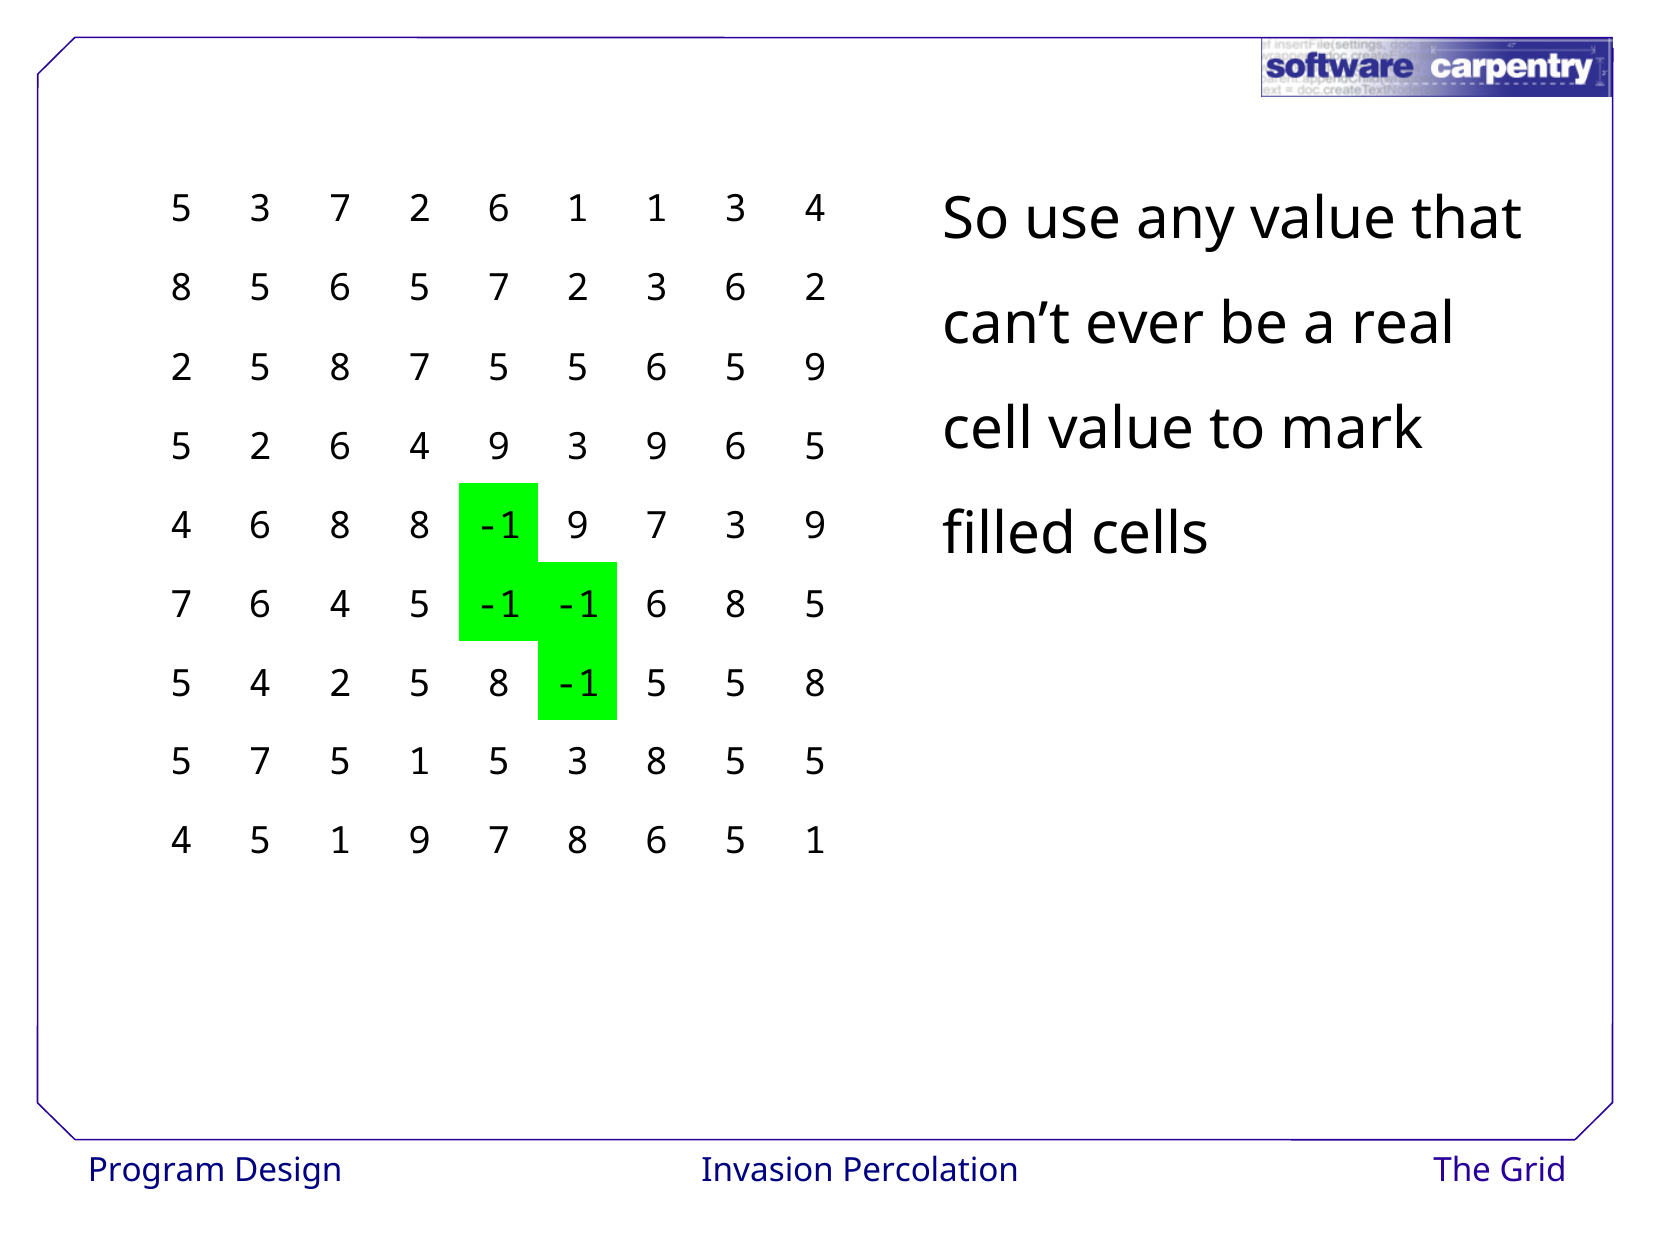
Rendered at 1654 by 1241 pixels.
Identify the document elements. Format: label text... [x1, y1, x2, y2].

table_cell 8 [538, 799, 617, 878]
table_cell 6 [617, 562, 696, 641]
table_cell 7 [142, 562, 221, 641]
table_cell 5 [380, 641, 459, 720]
table_cell 8 [459, 641, 538, 720]
table_cell 1 [300, 799, 380, 878]
table_cell 3 [696, 483, 775, 562]
table_cell 4 [221, 641, 300, 720]
table_cell 5 [775, 404, 855, 483]
table_header 1 [617, 166, 696, 245]
table_cell 9 [775, 483, 855, 562]
table_cell 5 [696, 641, 775, 720]
table_cell 9 [538, 483, 617, 562]
table_cell 8 [300, 483, 380, 562]
table_cell 5 [380, 562, 459, 641]
table_cell 5 [142, 404, 221, 483]
table_cell 5 [142, 720, 221, 799]
table_cell 7 [459, 245, 538, 326]
table_cell -1 [459, 562, 538, 641]
table_cell 2 [300, 641, 380, 720]
table_cell 7 [221, 720, 300, 799]
table_cell 8 [696, 562, 775, 641]
table_header 7 [300, 166, 380, 245]
table_cell -1 [538, 641, 617, 720]
table_header 6 [459, 166, 538, 245]
table_cell 7 [459, 799, 538, 878]
table_header 3 [221, 166, 300, 245]
table_cell 6 [300, 245, 380, 326]
table_cell 8 [775, 641, 855, 720]
table_cell 5 [696, 799, 775, 878]
table_cell 8 [380, 483, 459, 562]
table_cell 7 [617, 483, 696, 562]
table_cell 6 [617, 326, 696, 404]
table_cell 5 [775, 562, 855, 641]
text_box So use any value that can’t ever be a real cell value to mark filled cells [927, 137, 1538, 574]
table_cell 6 [617, 799, 696, 878]
table_cell -1 [459, 483, 538, 562]
table_cell 6 [300, 404, 380, 483]
table_cell 9 [380, 799, 459, 878]
table_cell 3 [538, 720, 617, 799]
table_cell 5 [459, 720, 538, 799]
table_cell 6 [696, 404, 775, 483]
table_cell -1 [538, 562, 617, 641]
table_cell 5 [221, 326, 300, 404]
table_header 4 [775, 166, 855, 245]
table_cell 5 [221, 799, 300, 878]
table_cell 4 [142, 799, 221, 878]
table_cell 3 [617, 245, 696, 326]
table_cell 2 [775, 245, 855, 326]
table_cell 5 [300, 720, 380, 799]
table_header 2 [380, 166, 459, 245]
table_cell 2 [142, 326, 221, 404]
table_cell 5 [538, 326, 617, 404]
table_cell 1 [380, 720, 459, 799]
table_cell 5 [617, 641, 696, 720]
table_cell 5 [142, 641, 221, 720]
table_cell 5 [696, 720, 775, 799]
table_cell 2 [538, 245, 617, 326]
table_cell 4 [300, 562, 380, 641]
table_cell 8 [617, 720, 696, 799]
table_cell 8 [300, 326, 380, 404]
table_cell 2 [221, 404, 300, 483]
table_cell 9 [459, 404, 538, 483]
table_cell 6 [696, 245, 775, 326]
table_cell 5 [221, 245, 300, 326]
table_cell 3 [538, 404, 617, 483]
table_cell 1 [775, 799, 855, 878]
table_cell 4 [142, 483, 221, 562]
table_cell 6 [221, 562, 300, 641]
table_cell 5 [380, 245, 459, 326]
table_cell 7 [380, 326, 459, 404]
table_header 1 [538, 166, 617, 245]
table_cell 9 [617, 404, 696, 483]
table_cell 8 [142, 245, 221, 326]
picture [1261, 39, 1613, 97]
table_cell 4 [380, 404, 459, 483]
table_header 5 [142, 166, 221, 245]
table_header 3 [696, 166, 775, 245]
table_cell 5 [696, 326, 775, 404]
table_cell 5 [775, 720, 855, 799]
table_cell 5 [459, 326, 538, 404]
table_cell 6 [221, 483, 300, 562]
table_cell 9 [775, 326, 855, 404]
